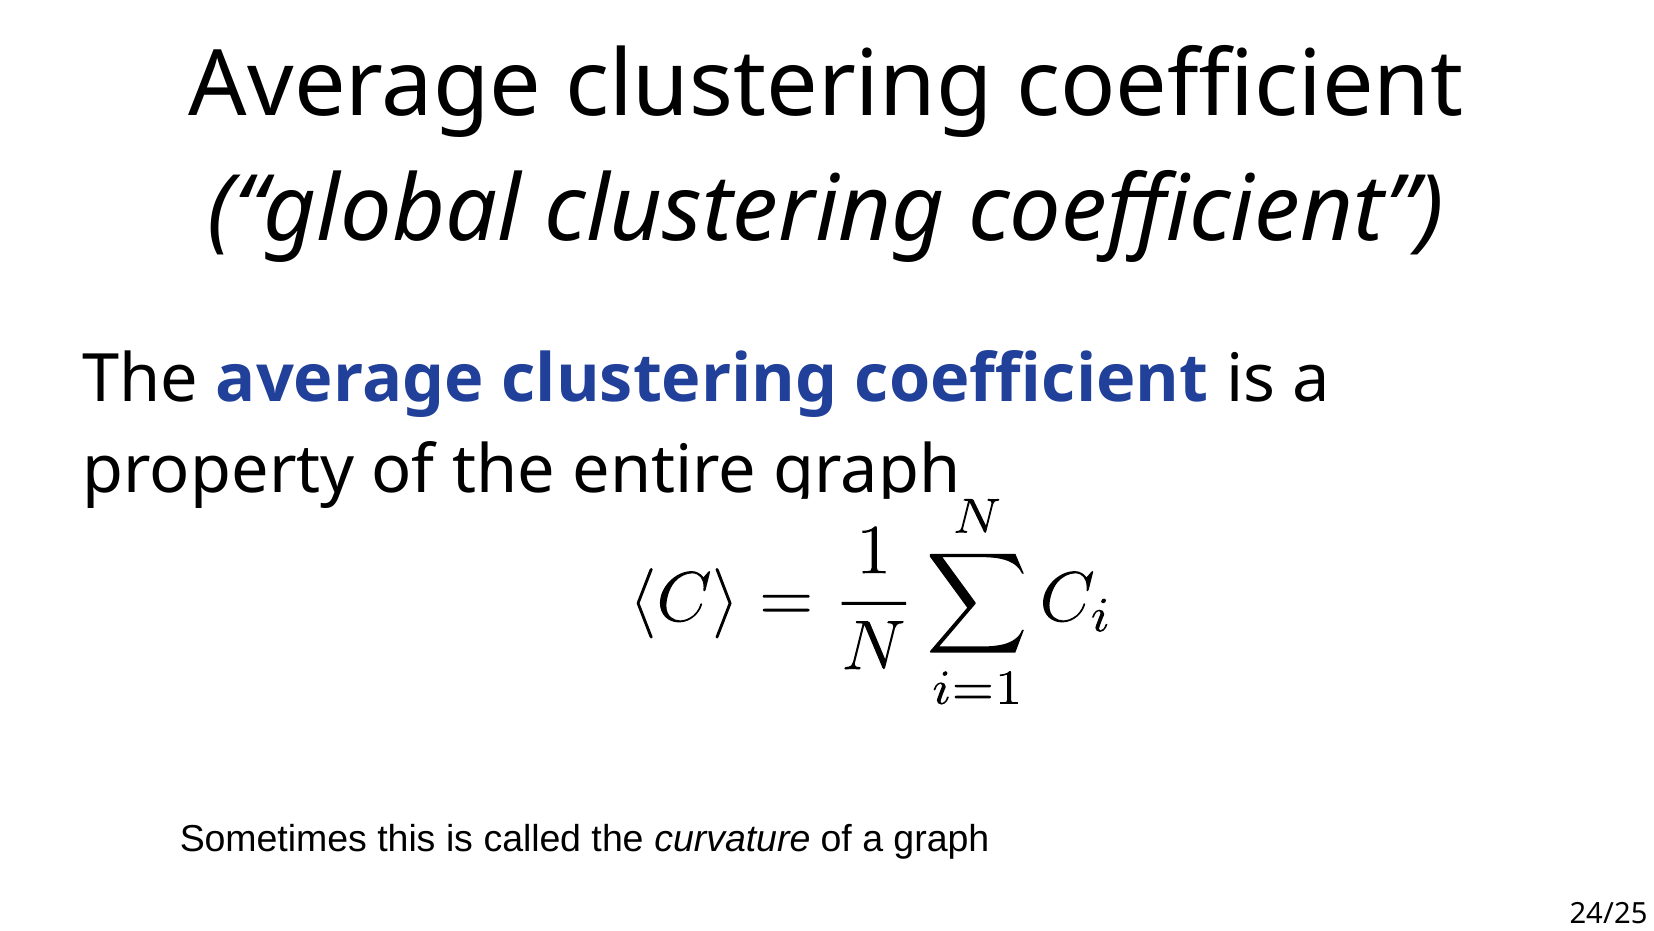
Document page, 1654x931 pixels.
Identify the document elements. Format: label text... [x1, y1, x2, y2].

text_box Sometimes this is called the curvature of a graph [165, 810, 1501, 867]
text_box [628, 498, 1111, 705]
list The average clustering coefficient is a property of the entire graph [82, 330, 1571, 828]
title Average clustering coefficient (“global clustering coefficient”) [82, 13, 1571, 272]
